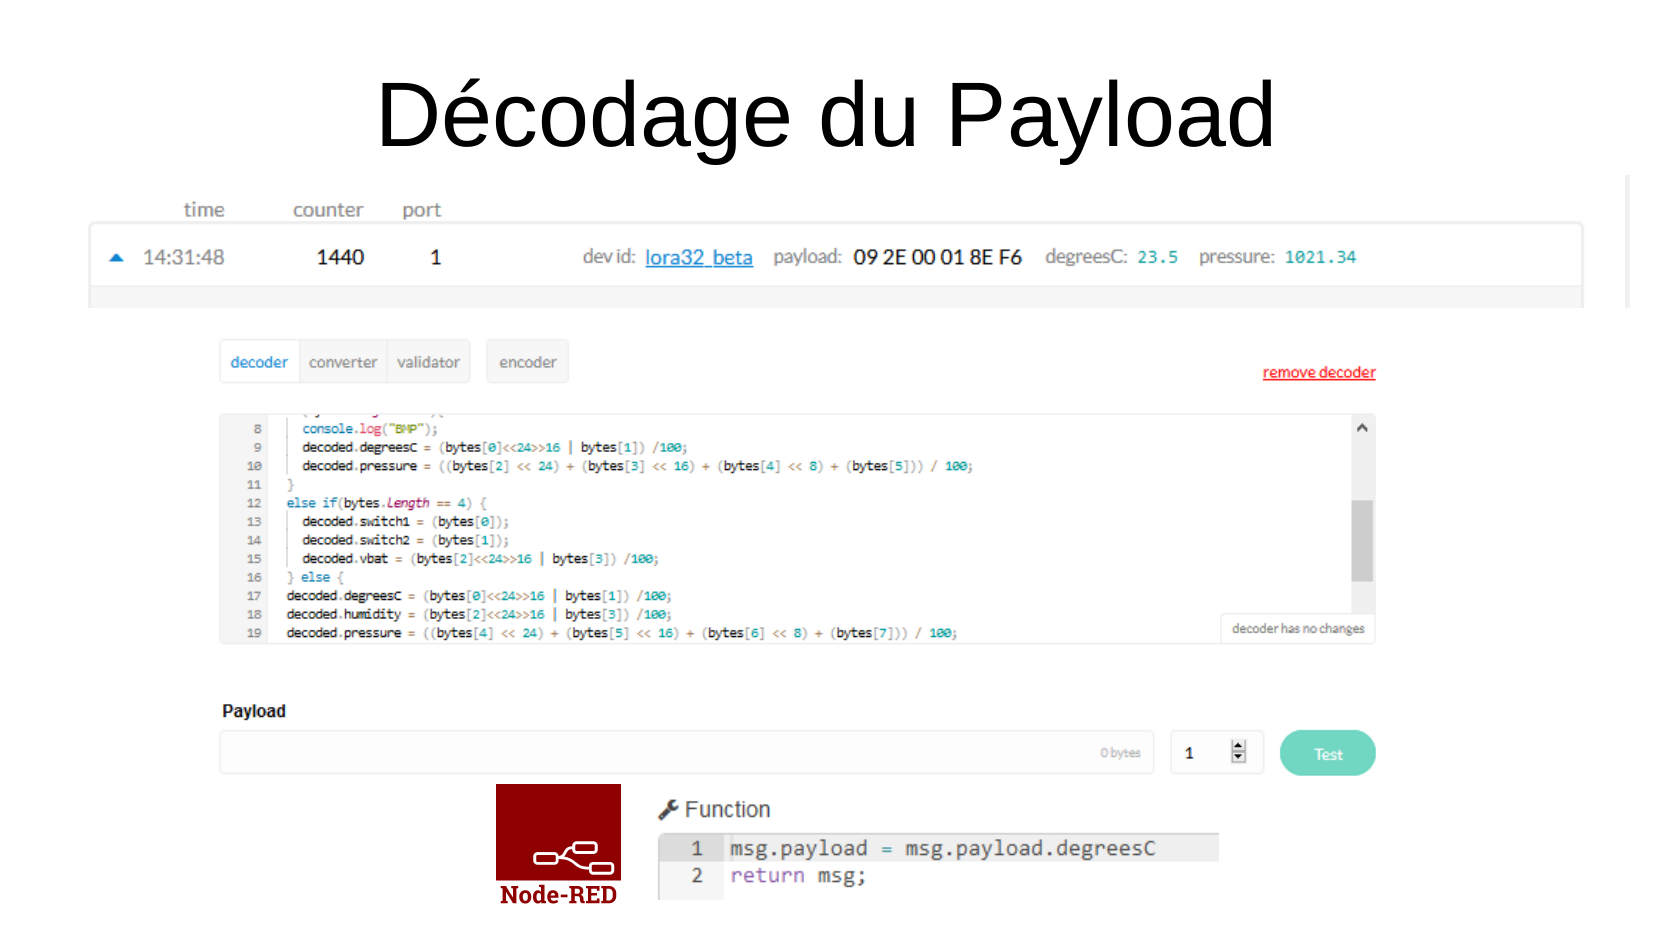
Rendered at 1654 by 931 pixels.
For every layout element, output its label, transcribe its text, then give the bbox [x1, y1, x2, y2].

picture [47, 175, 1630, 910]
title Décodage du Payload [82, 37, 1571, 175]
